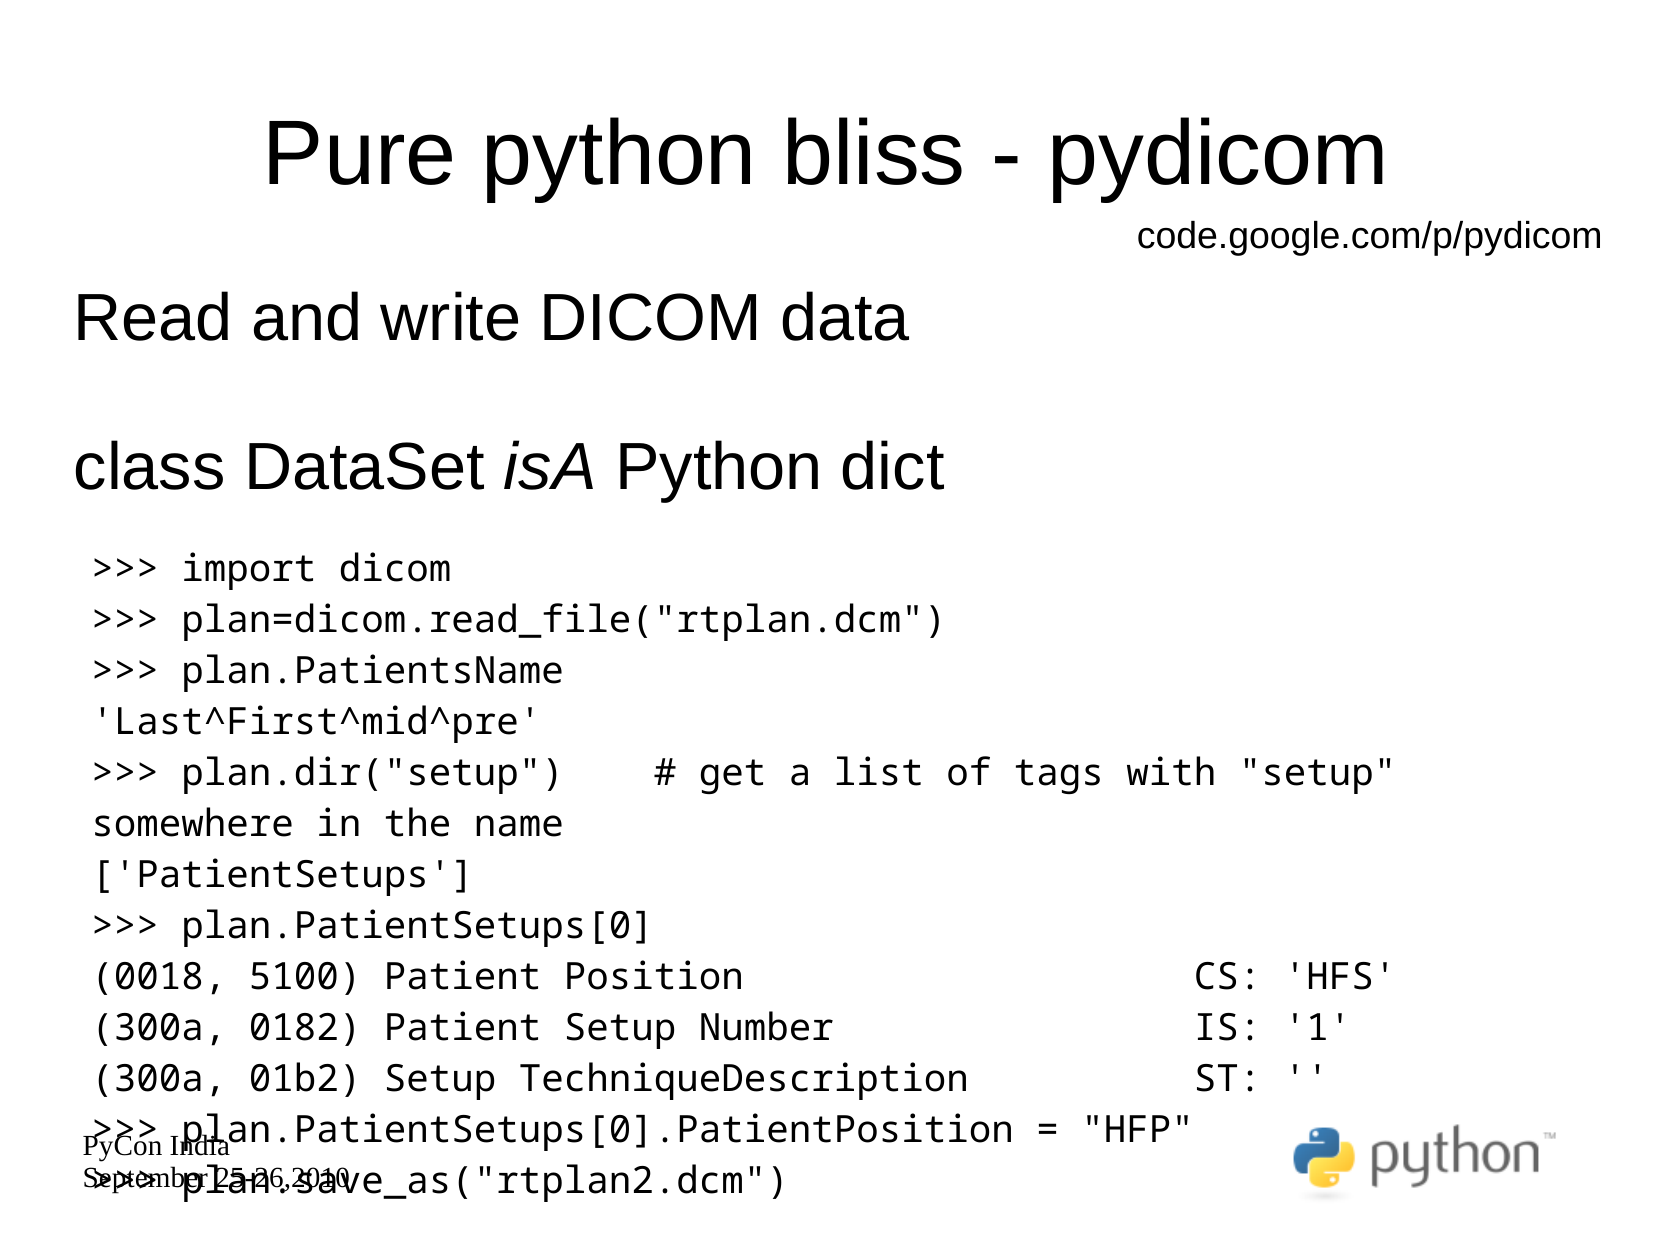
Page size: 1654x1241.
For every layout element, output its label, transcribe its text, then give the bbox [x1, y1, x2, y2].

text_box Read and write DICOM data class DataSet isA Python dict [59, 272, 1625, 512]
title Pure python bliss - pydicom [82, 56, 1571, 250]
text_box >>> import dicom >>> plan=dicom.read_file("rtplan.dcm") >>> plan.PatientsName 'Last^First^mid^pre' >>> plan.dir("setup") # get a list of tags with "setup" somewhere in the name ['PatientSetups'] >>> plan.PatientSetups[0] (0018, 5100) Patient Position CS: 'HFS' (300a, 0182) Patient Setup Number IS: '1' (300a, 01b2) Setup TechniqueDescription ST: '' >>> plan.PatientSetups[0].PatientPosition = "HFP" >>> plan.save_as("rtplan2.dcm") [76, 512, 1524, 1115]
picture [1250, 1109, 1581, 1221]
text_box code.google.com/p/pydicom [1122, 206, 1625, 264]
